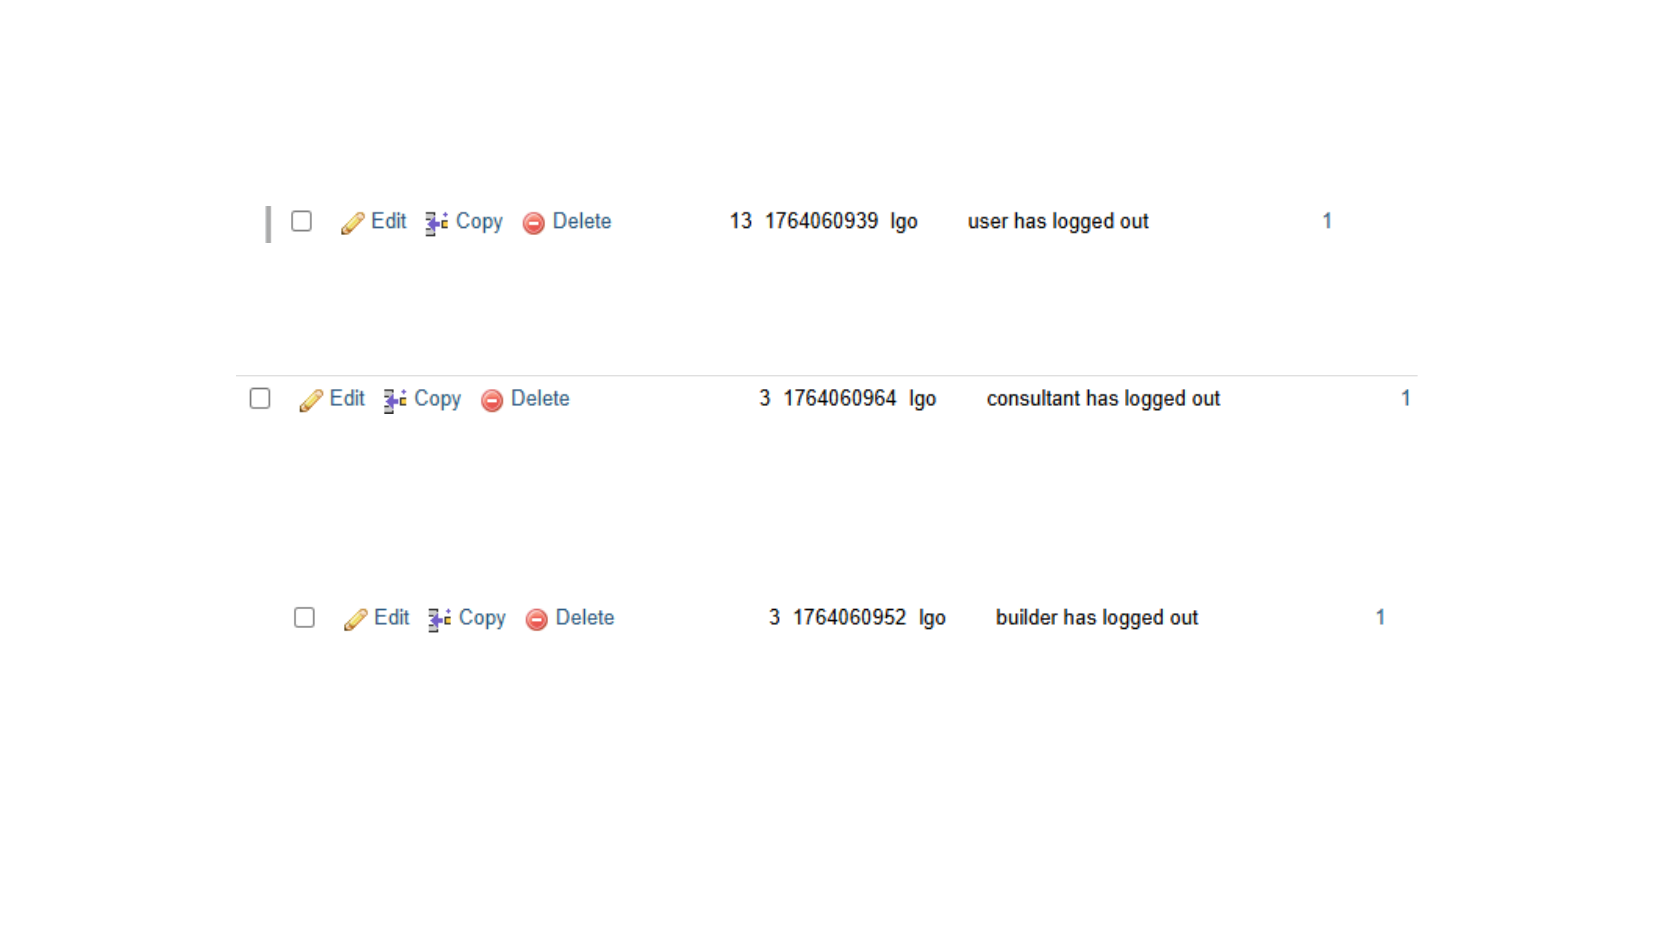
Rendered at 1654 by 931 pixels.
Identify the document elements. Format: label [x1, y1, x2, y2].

picture [265, 206, 1382, 243]
picture [236, 375, 1432, 414]
picture [282, 598, 1418, 650]
